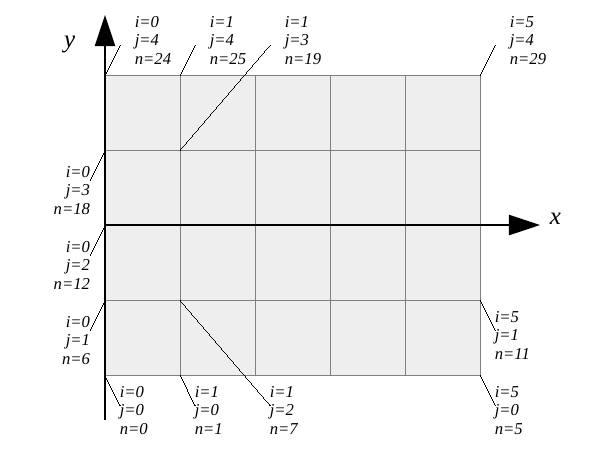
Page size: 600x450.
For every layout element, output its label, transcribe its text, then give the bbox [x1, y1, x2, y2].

text_box i=0 j=4 n=24 [120, 4, 195, 76]
text_box i=1 j=2 n=7 [255, 375, 331, 446]
text_box i=1 j=4 n=25 [195, 4, 270, 76]
text_box i=5 j=0 n=5 [480, 375, 556, 446]
text_box y [49, 17, 91, 61]
text_box i=5 j=1 n=11 [480, 300, 556, 371]
text_box [106, 226, 481, 376]
text_box i=0 j=1 n=6 [30, 304, 106, 376]
text_box i=1 j=0 n=1 [180, 375, 255, 446]
text_box i=0 j=0 n=0 [105, 375, 180, 446]
text_box i=0 j=2 n=12 [30, 229, 106, 301]
text_box x [535, 195, 576, 238]
text_box [106, 75, 481, 224]
text_box i=1 j=3 n=19 [270, 4, 346, 76]
text_box i=0 j=3 n=18 [30, 154, 106, 226]
text_box i=5 j=4 n=29 [495, 4, 571, 76]
